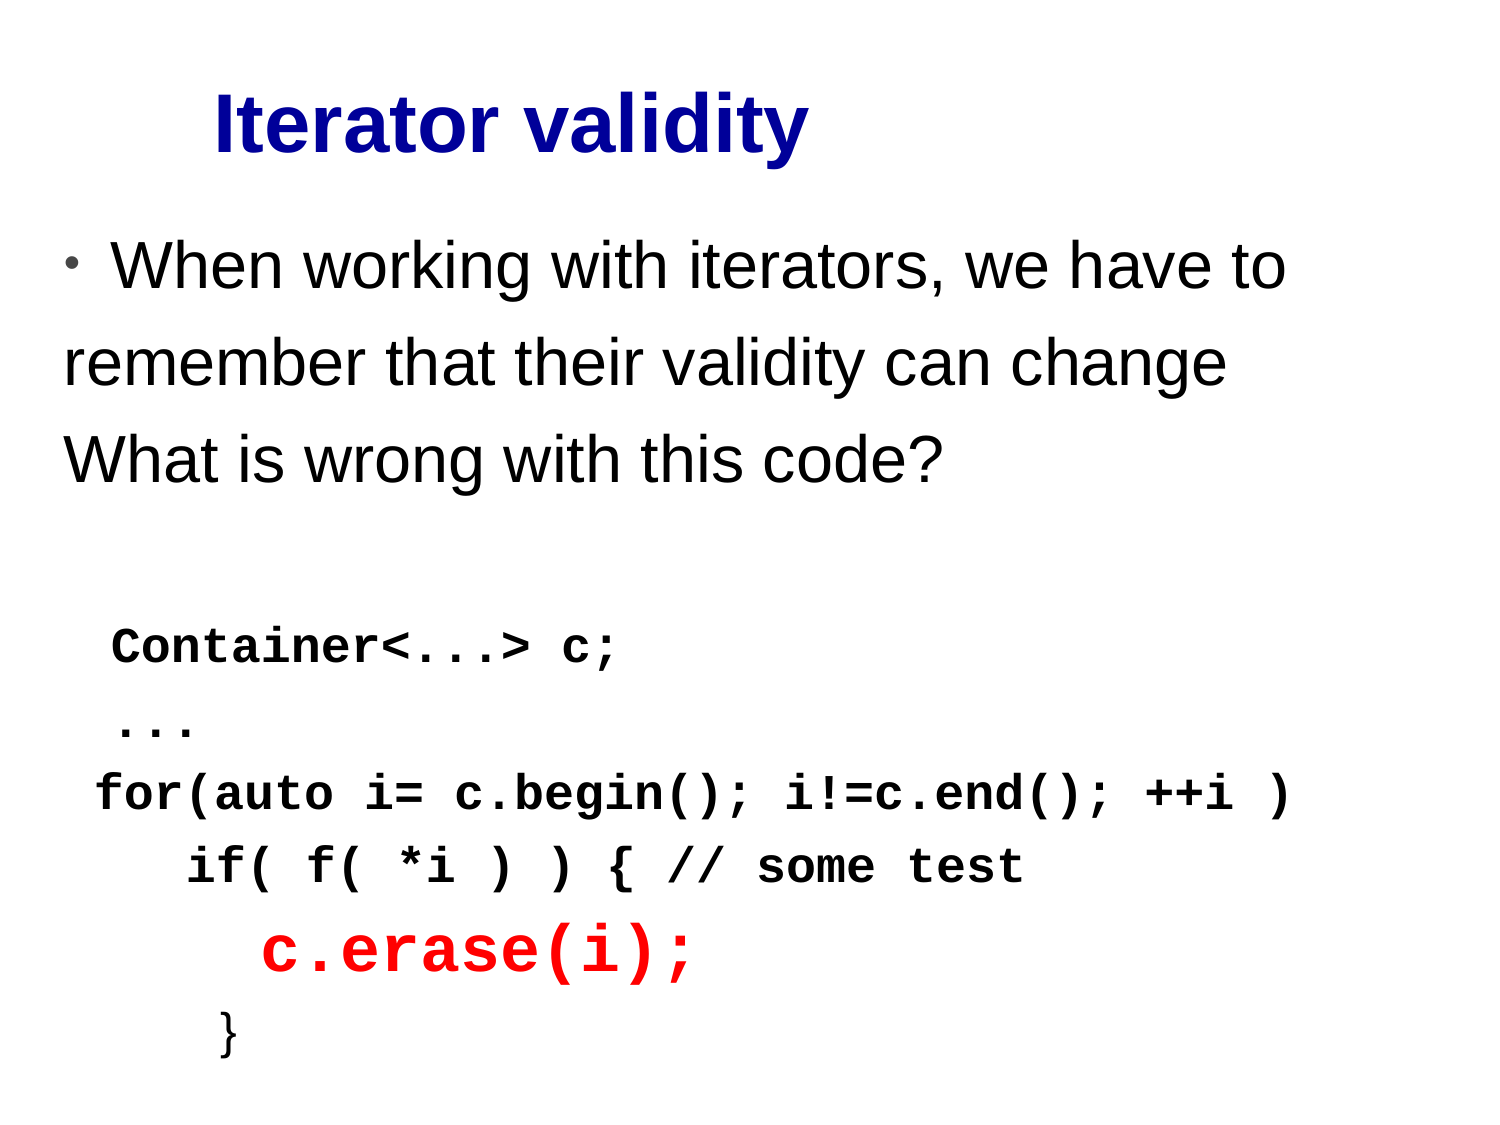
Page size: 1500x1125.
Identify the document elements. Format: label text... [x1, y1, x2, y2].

title Iterator validity [198, 17, 1468, 220]
list When working with iterators, we have to remember that their validity can change What is wrong with this code? Container<...> c; ... for(auto i= c.begin(); i!=c.end(); ++i ) if( f( *i ) ) { // some test c.erase(i); } [49, 215, 1334, 1067]
